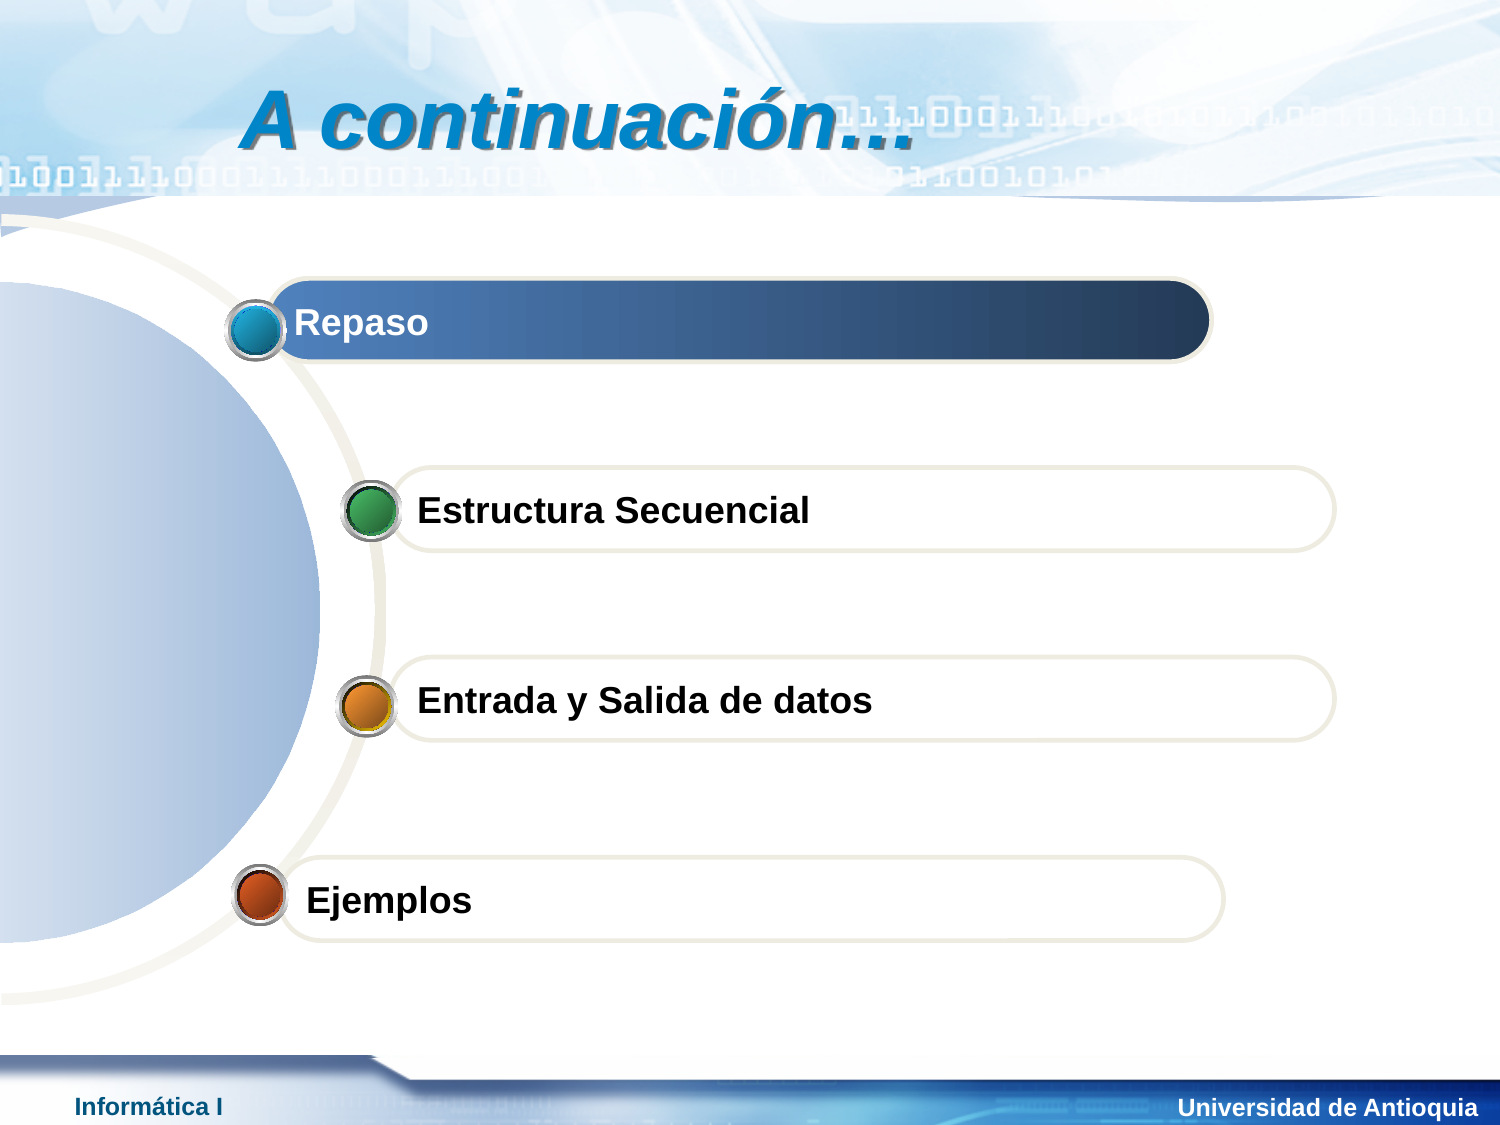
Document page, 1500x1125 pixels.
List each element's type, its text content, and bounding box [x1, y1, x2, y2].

text_box Repaso [271, 278, 1212, 362]
picture [0, 1055, 1500, 1125]
title A continuación… [224, 57, 1438, 150]
text_box Estructura Secuencial [395, 467, 1335, 551]
text_box Entrada y Salida de datos [392, 657, 1335, 741]
text_box [0, 281, 320, 943]
text_box Ejemplos [282, 857, 1224, 941]
picture [0, 0, 1500, 196]
text_box [1, 214, 403, 1006]
